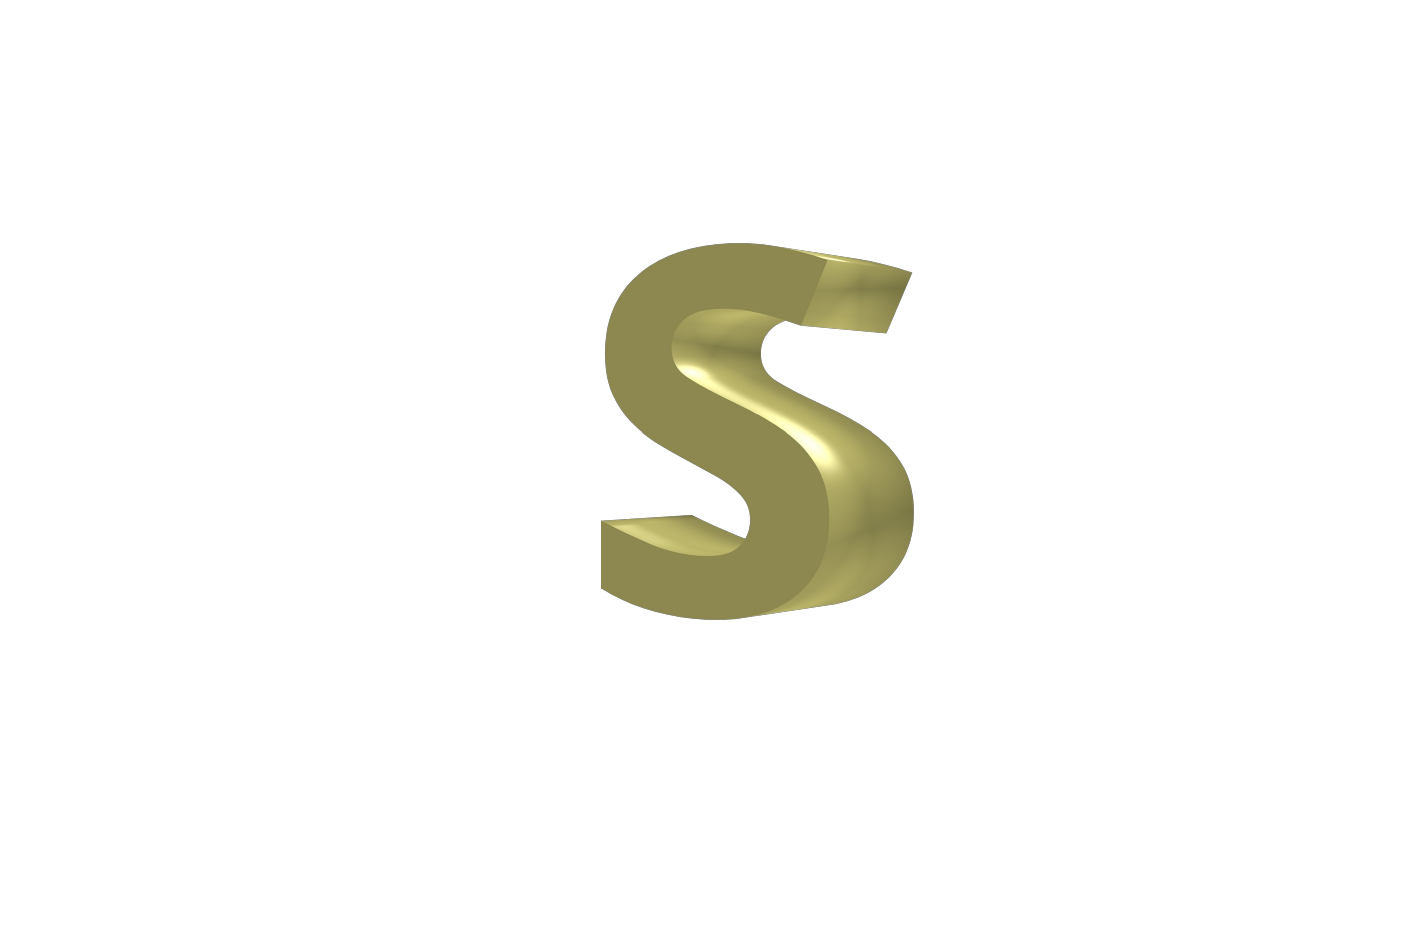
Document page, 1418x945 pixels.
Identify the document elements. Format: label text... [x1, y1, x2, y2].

text_box S [722, 312, 757, 319]
text_box S [613, 521, 733, 555]
text_box S [712, 369, 846, 463]
